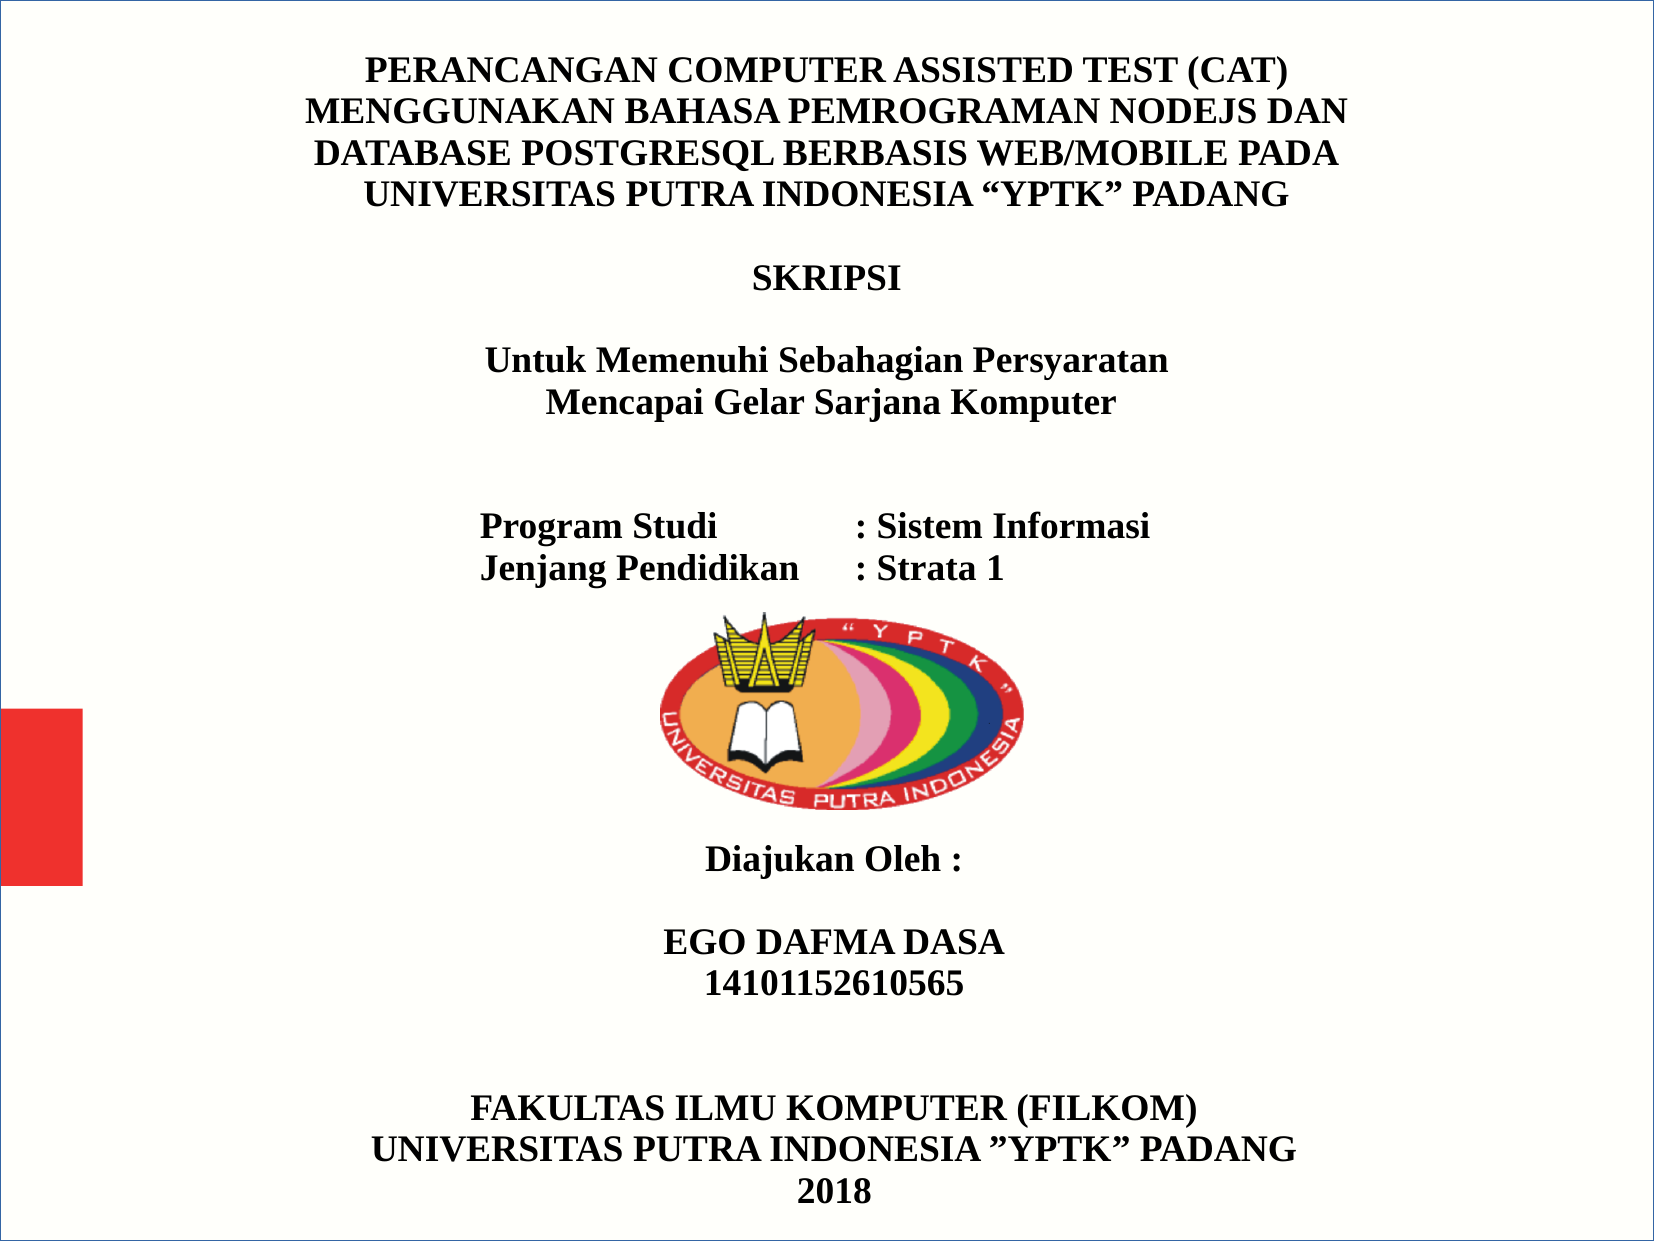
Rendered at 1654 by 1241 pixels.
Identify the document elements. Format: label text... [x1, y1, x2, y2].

text_box PERANCANGAN COMPUTER ASSISTED TEST (CAT) MENGGUNAKAN BAHASA PEMROGRAMAN NODEJS DAN DATABASE POSTGRESQL BERBASIS WEB/MOBILE PADA UNIVERSITAS PUTRA INDONESIA “YPTK” PADANG SKRIPSI Untuk Memenuhi Sebahagian Persyaratan Mencapai Gelar Sarjana Komputer Program Studi : Sistem Informasi Jenjang Pendidikan : Strata 1 Diajukan Oleh : EGO DAFMA DASA 14101152610565 FAKULTAS ILMU KOMPUTER (FILKOM) UNIVERSITAS PUTRA INDONESIA ”YPTK” PADANG 2018 [0, 0, 1654, 1241]
picture [660, 612, 1024, 811]
